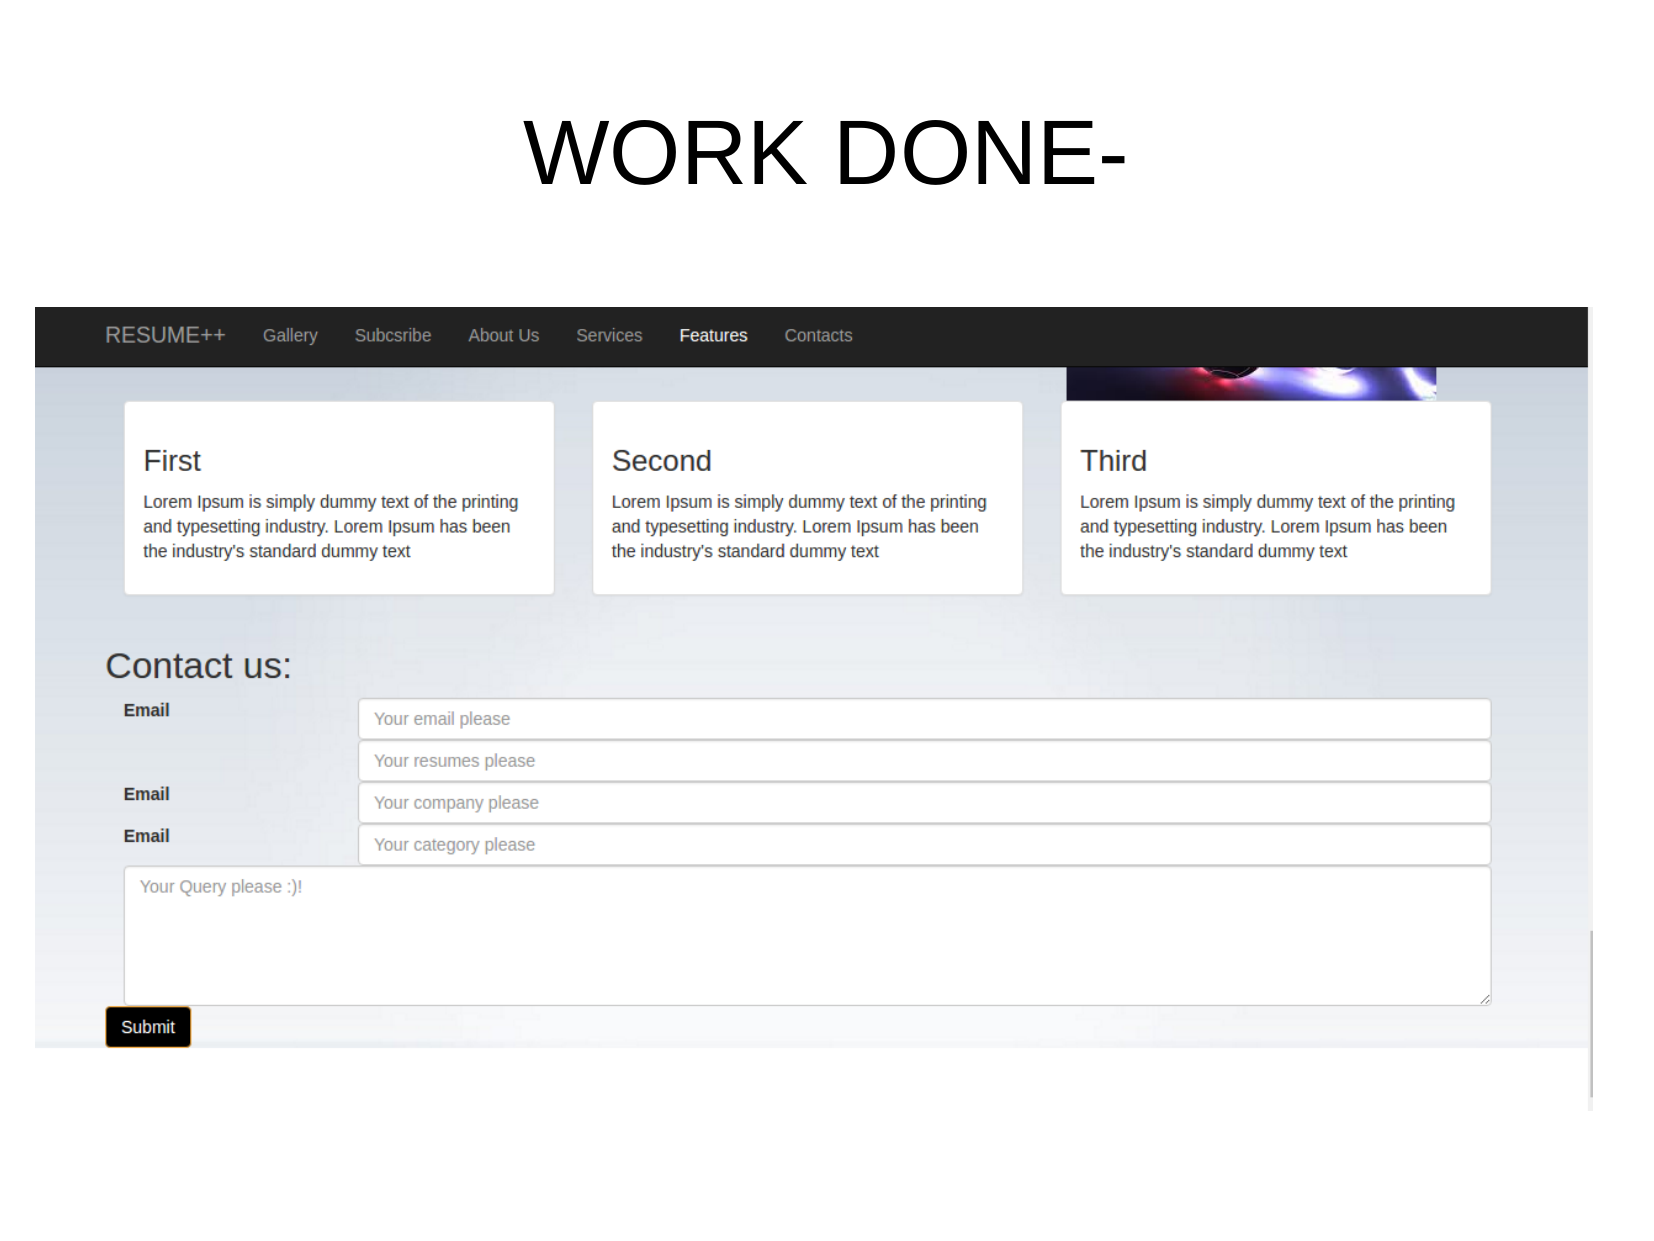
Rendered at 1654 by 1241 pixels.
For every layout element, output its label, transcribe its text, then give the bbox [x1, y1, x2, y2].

picture [35, 307, 1593, 1111]
title WORK DONE- [82, 49, 1571, 257]
